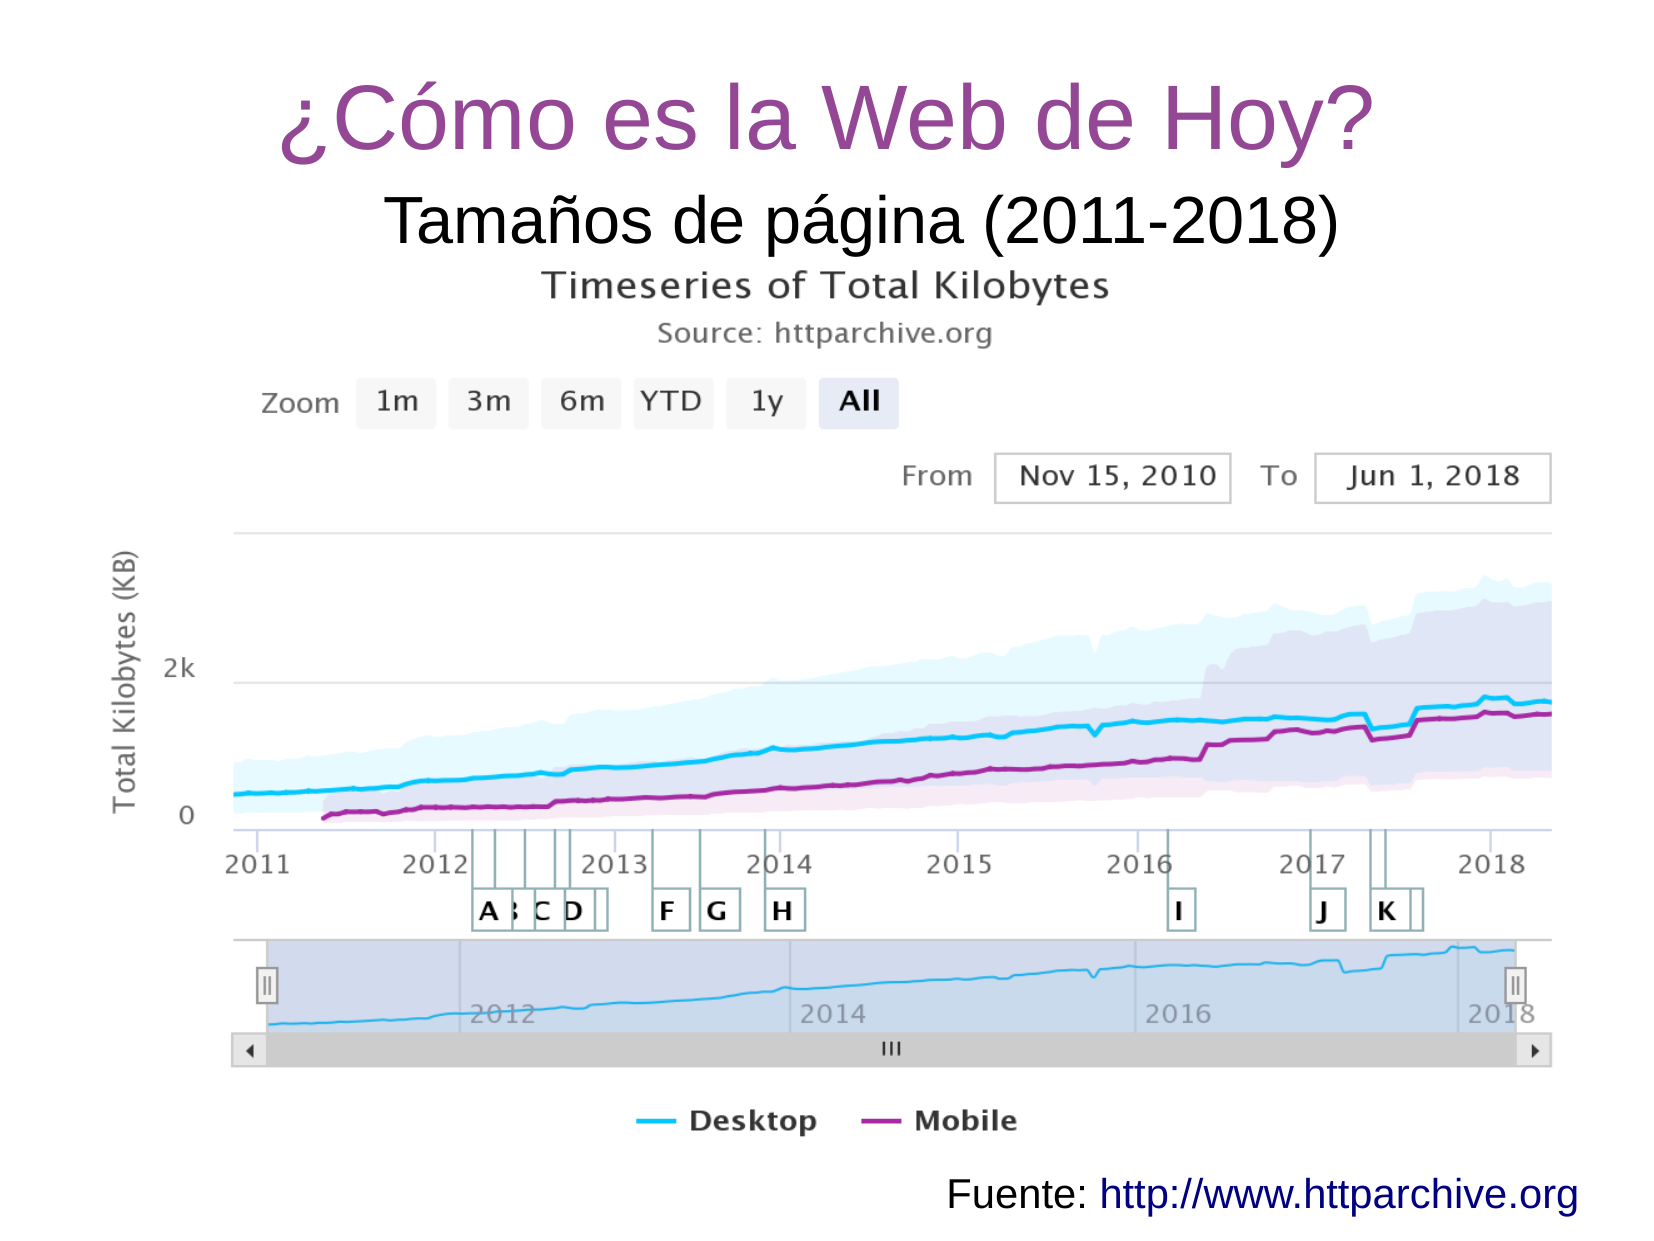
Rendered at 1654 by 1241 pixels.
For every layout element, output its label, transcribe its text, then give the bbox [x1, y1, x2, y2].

list Tamaños de página (2011-2018) [35, 183, 1619, 278]
text_box Fuente: http://www.httparchive.org [519, 1163, 1595, 1225]
title ¿Cómo es la Web de Hoy? [82, 13, 1571, 183]
picture [76, 278, 1577, 1182]
